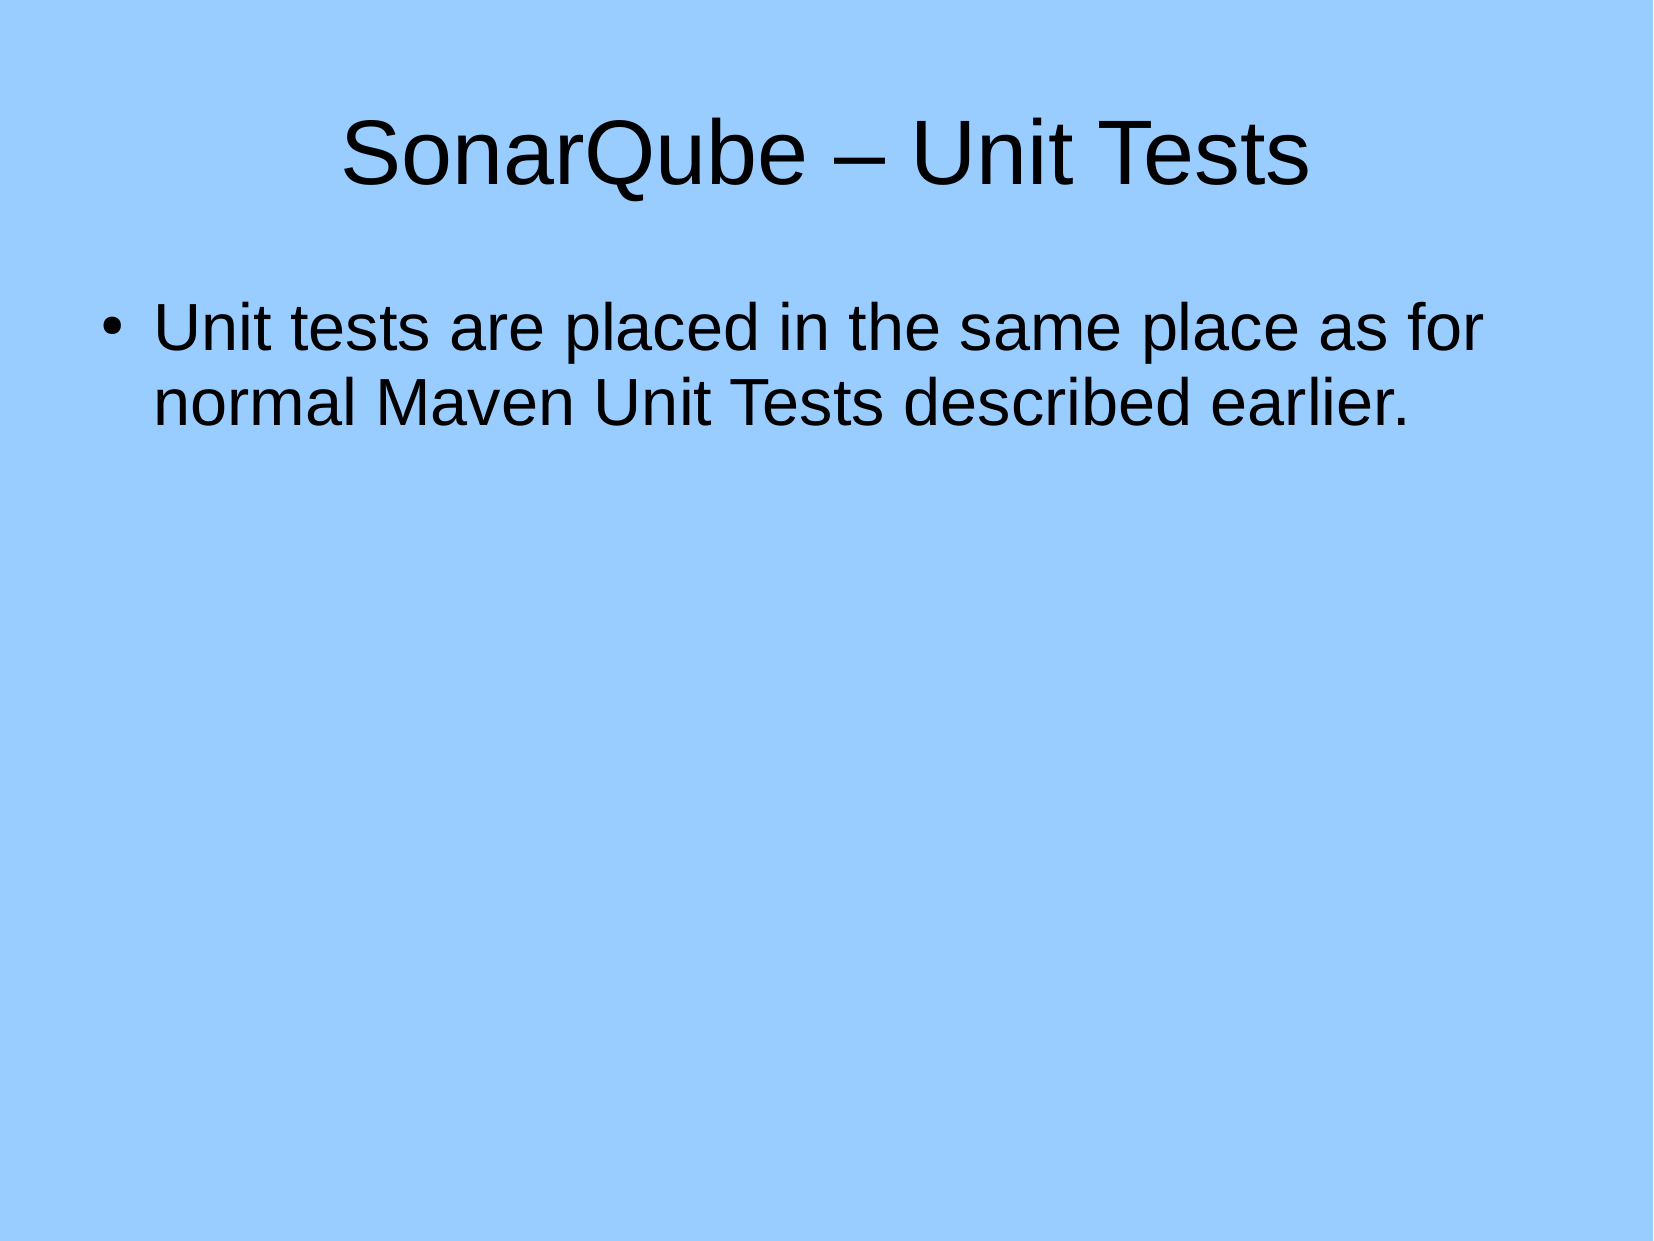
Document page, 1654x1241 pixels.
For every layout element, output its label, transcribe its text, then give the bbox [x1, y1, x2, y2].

list Unit tests are placed in the same place as for normal Maven Unit Tests described earlier. [82, 290, 1571, 1010]
title SonarQube – Unit Tests [82, 49, 1571, 257]
